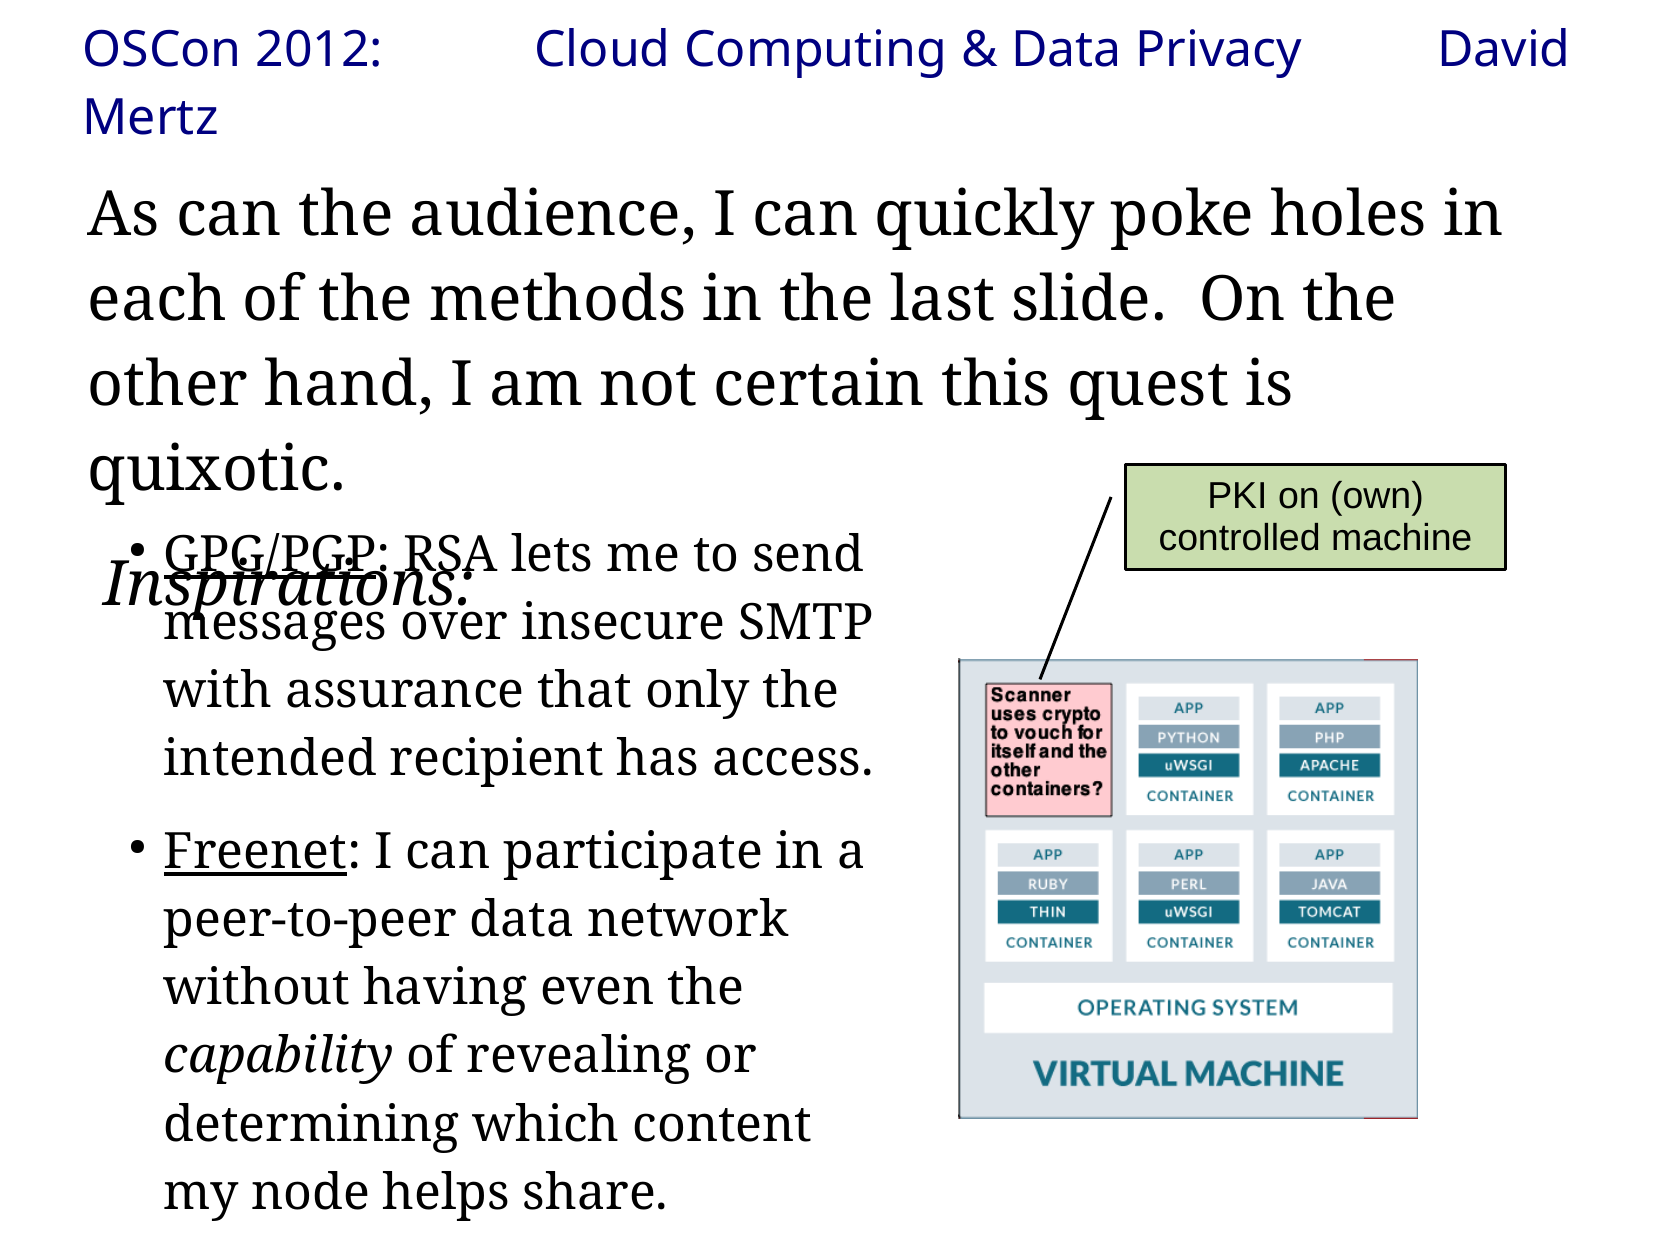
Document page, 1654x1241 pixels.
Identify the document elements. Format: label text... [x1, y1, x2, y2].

picture [958, 658, 1418, 1119]
text_box GPG/PGP: RSA lets me to send messages over insecure SMTP with assurance that only the intended recipient has access. Freenet: I can participate in a peer-to-peer data network without having even the capability of revealing or determining which content my node helps share. [113, 510, 909, 1117]
list As can the audience, I can quickly poke holes in each of the methods in the last slide. On the other hand, I am not certain this quest is quixotic. Inspirations: [87, 168, 1535, 483]
title OSCon 2012: Cloud Computing & Data Privacy David Mertz [82, 49, 1571, 113]
text_box PKI on (own) controlled machine [1126, 464, 1505, 569]
